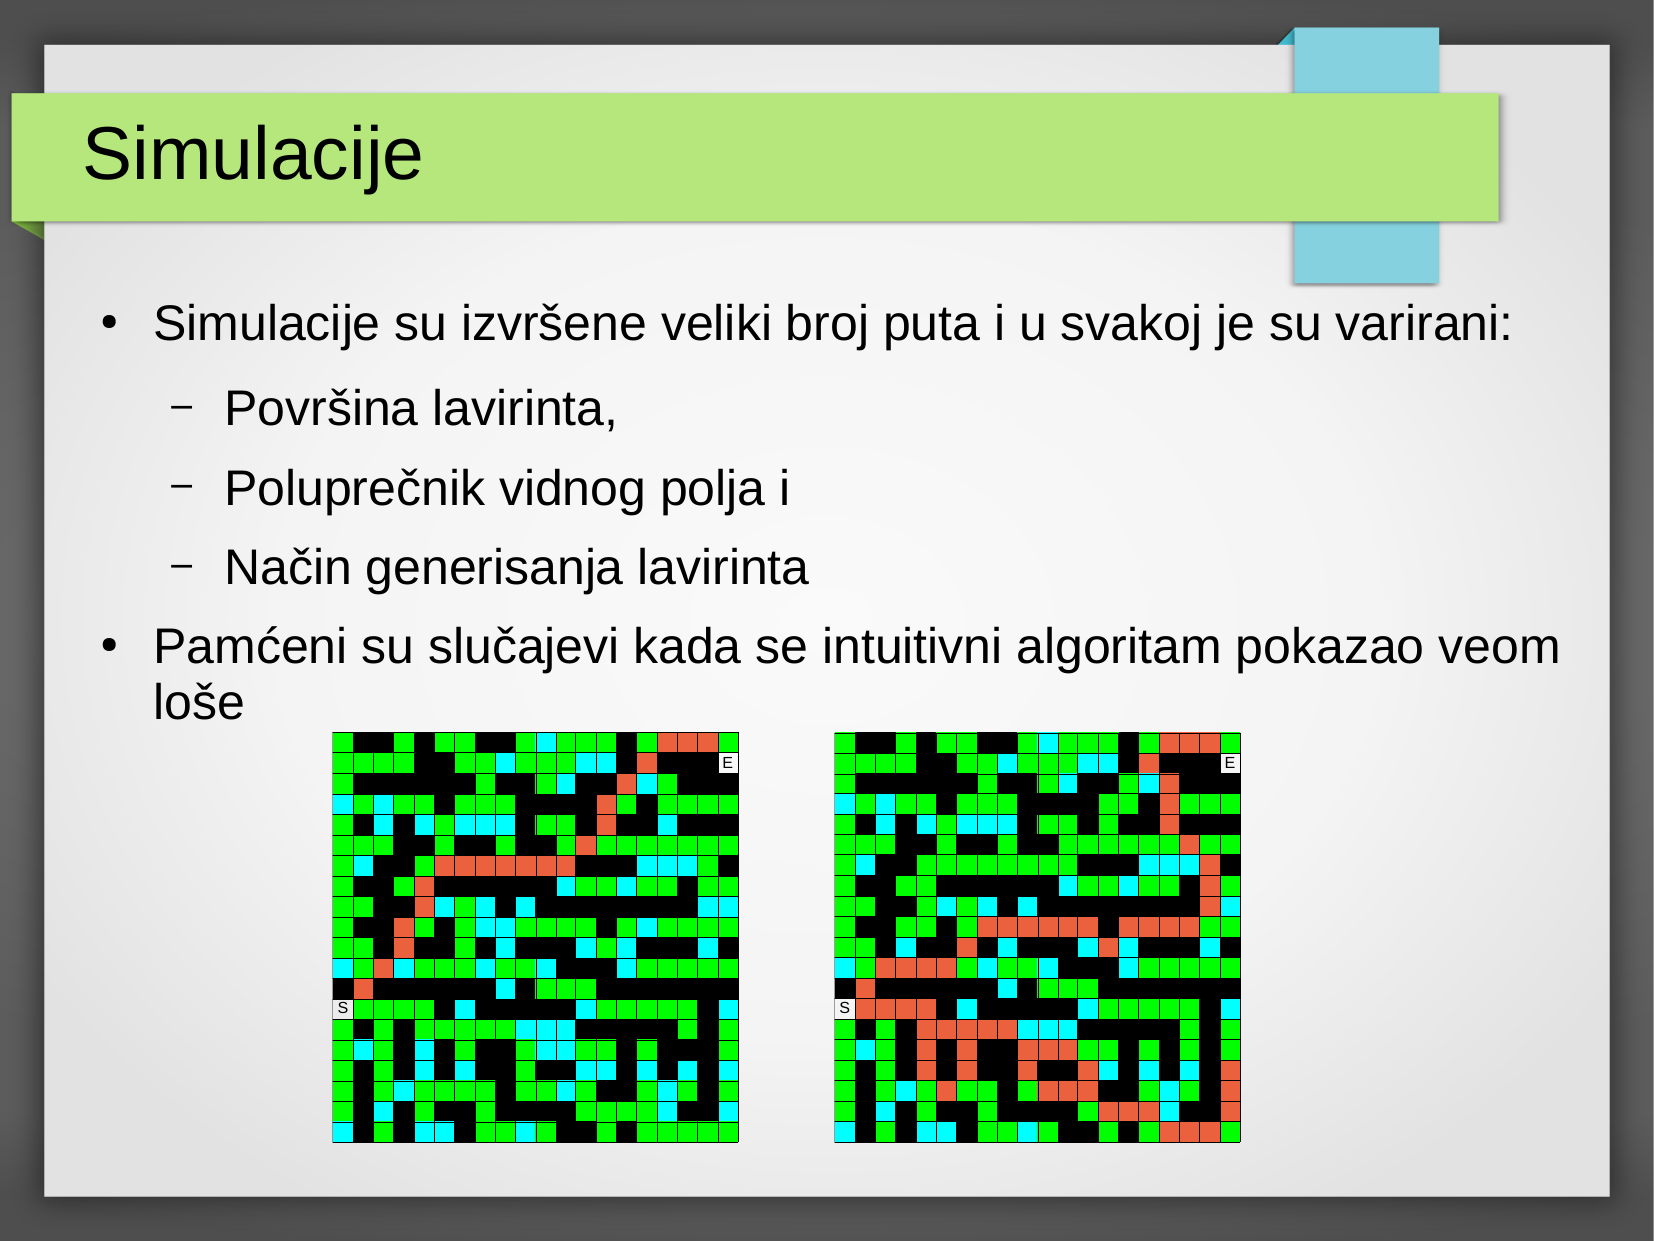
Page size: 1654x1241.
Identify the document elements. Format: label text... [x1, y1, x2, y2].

title Simulacije [82, 94, 1264, 213]
list Simulacije su izvršene veliki broj puta i u svakoj je su varirani: Površina lavirinta, Poluprečnik vidnog polja i Način generisanja lavirinta Pamćeni su slučajevi kada se intuitivni algoritam pokazao veom loše [82, 295, 1571, 1015]
picture [0, 0, 1654, 1241]
